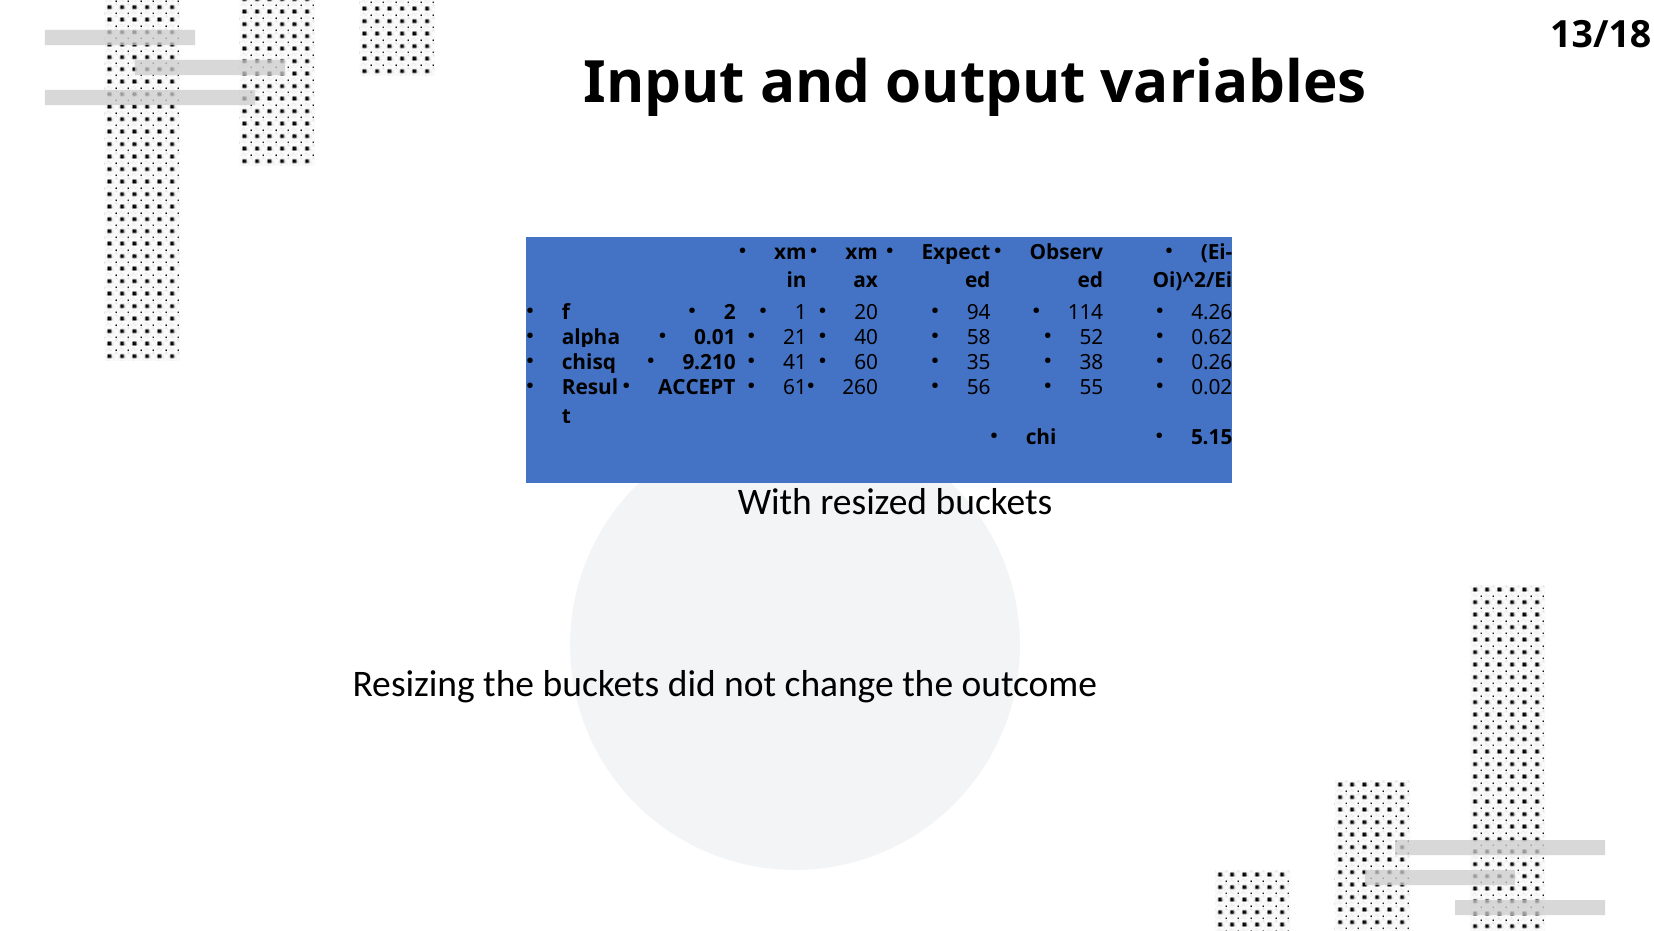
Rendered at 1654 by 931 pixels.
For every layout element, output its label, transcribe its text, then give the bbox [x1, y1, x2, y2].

text_box Input and output variables [569, 33, 1536, 207]
table_cell [807, 423, 878, 483]
table_cell 0.02 [1103, 373, 1232, 423]
table_cell 58 [878, 322, 990, 347]
table_cell 61 [735, 373, 807, 423]
table_cell 41 [735, 347, 807, 373]
table_cell 40 [807, 322, 878, 347]
table_header [526, 237, 623, 297]
table_cell 5.15 [1103, 423, 1232, 483]
table_cell 38 [990, 347, 1103, 373]
table_cell 94 [981, 306, 986, 314]
text_box Resizing the buckets did not change the outcome [337, 651, 1221, 712]
table_cell 35 [878, 347, 990, 373]
text_box With resized buckets [722, 469, 1523, 530]
table_cell alpha [526, 322, 623, 347]
table_header Observed [990, 237, 1103, 297]
text_box 13/18 [1535, 0, 1654, 67]
table_header xmin [735, 237, 807, 297]
table_cell [735, 423, 807, 483]
table_cell [526, 423, 623, 483]
table_header (Ei-Oi)^2/Ei [1103, 237, 1232, 297]
table_cell 0.01 [623, 322, 735, 347]
table_cell 20 [807, 297, 878, 322]
table_cell 60 [807, 347, 878, 373]
table_cell 56 [878, 373, 990, 423]
table_cell 52 [990, 322, 1103, 347]
table_cell 260 [807, 373, 878, 423]
table_header xmax [807, 237, 878, 297]
table_cell 1 [735, 297, 807, 322]
table_cell 0.62 [1103, 322, 1232, 347]
table_cell [878, 423, 990, 483]
table_cell 55 [990, 373, 1103, 423]
table_cell f [526, 297, 623, 322]
table_cell ACCEPT [623, 373, 735, 423]
table_cell Result [526, 373, 623, 423]
table_cell 9.210 [623, 347, 735, 373]
table_cell 4.26 [1103, 297, 1232, 322]
table_cell chi [990, 423, 1103, 483]
table_cell [623, 423, 735, 483]
table_cell 94 [878, 297, 990, 322]
table_cell 21 [735, 322, 807, 347]
table_cell chisq [526, 347, 623, 373]
table_cell 2 [623, 297, 735, 322]
table_cell 114 [990, 297, 1103, 322]
table_header [623, 237, 735, 297]
table_cell 0.26 [1103, 347, 1232, 373]
table_header Expected [878, 237, 990, 297]
